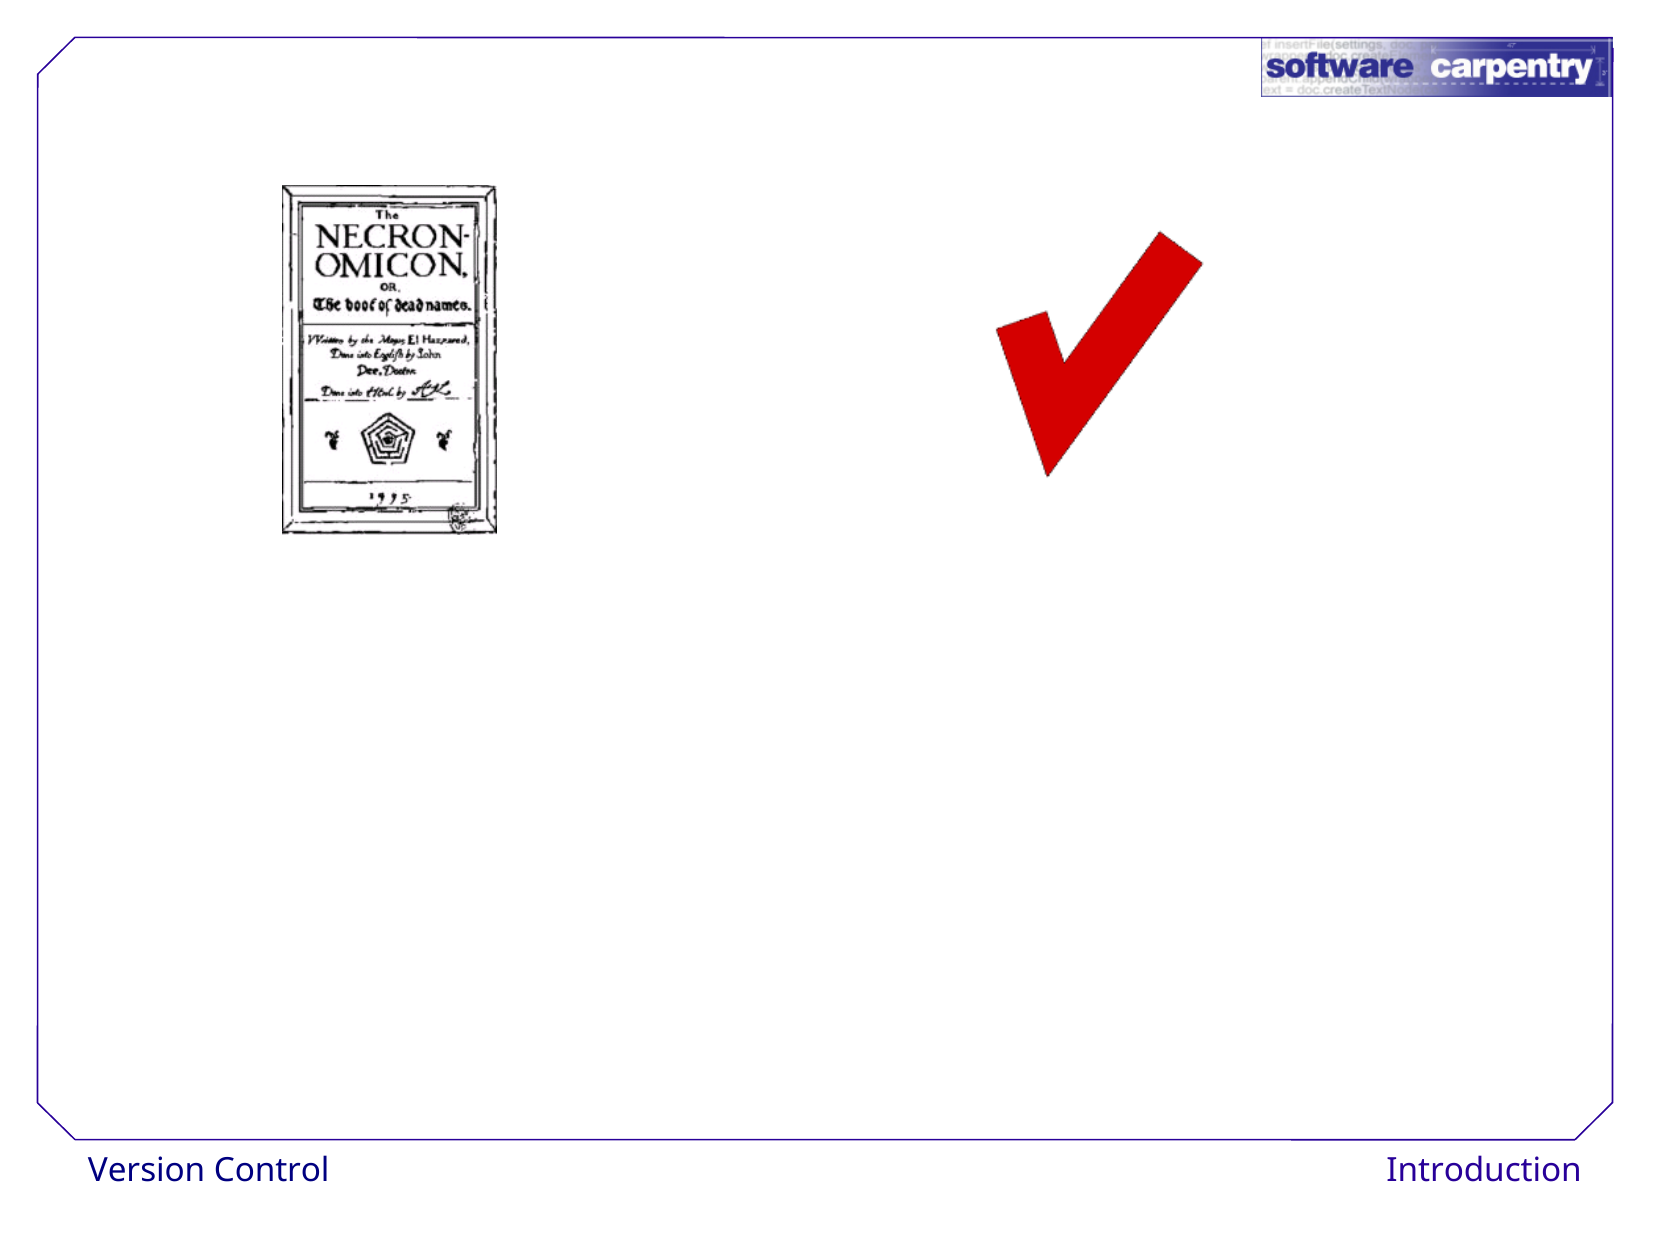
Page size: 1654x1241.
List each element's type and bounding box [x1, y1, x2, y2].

picture [282, 185, 497, 535]
picture [1261, 39, 1613, 97]
picture [987, 223, 1210, 489]
